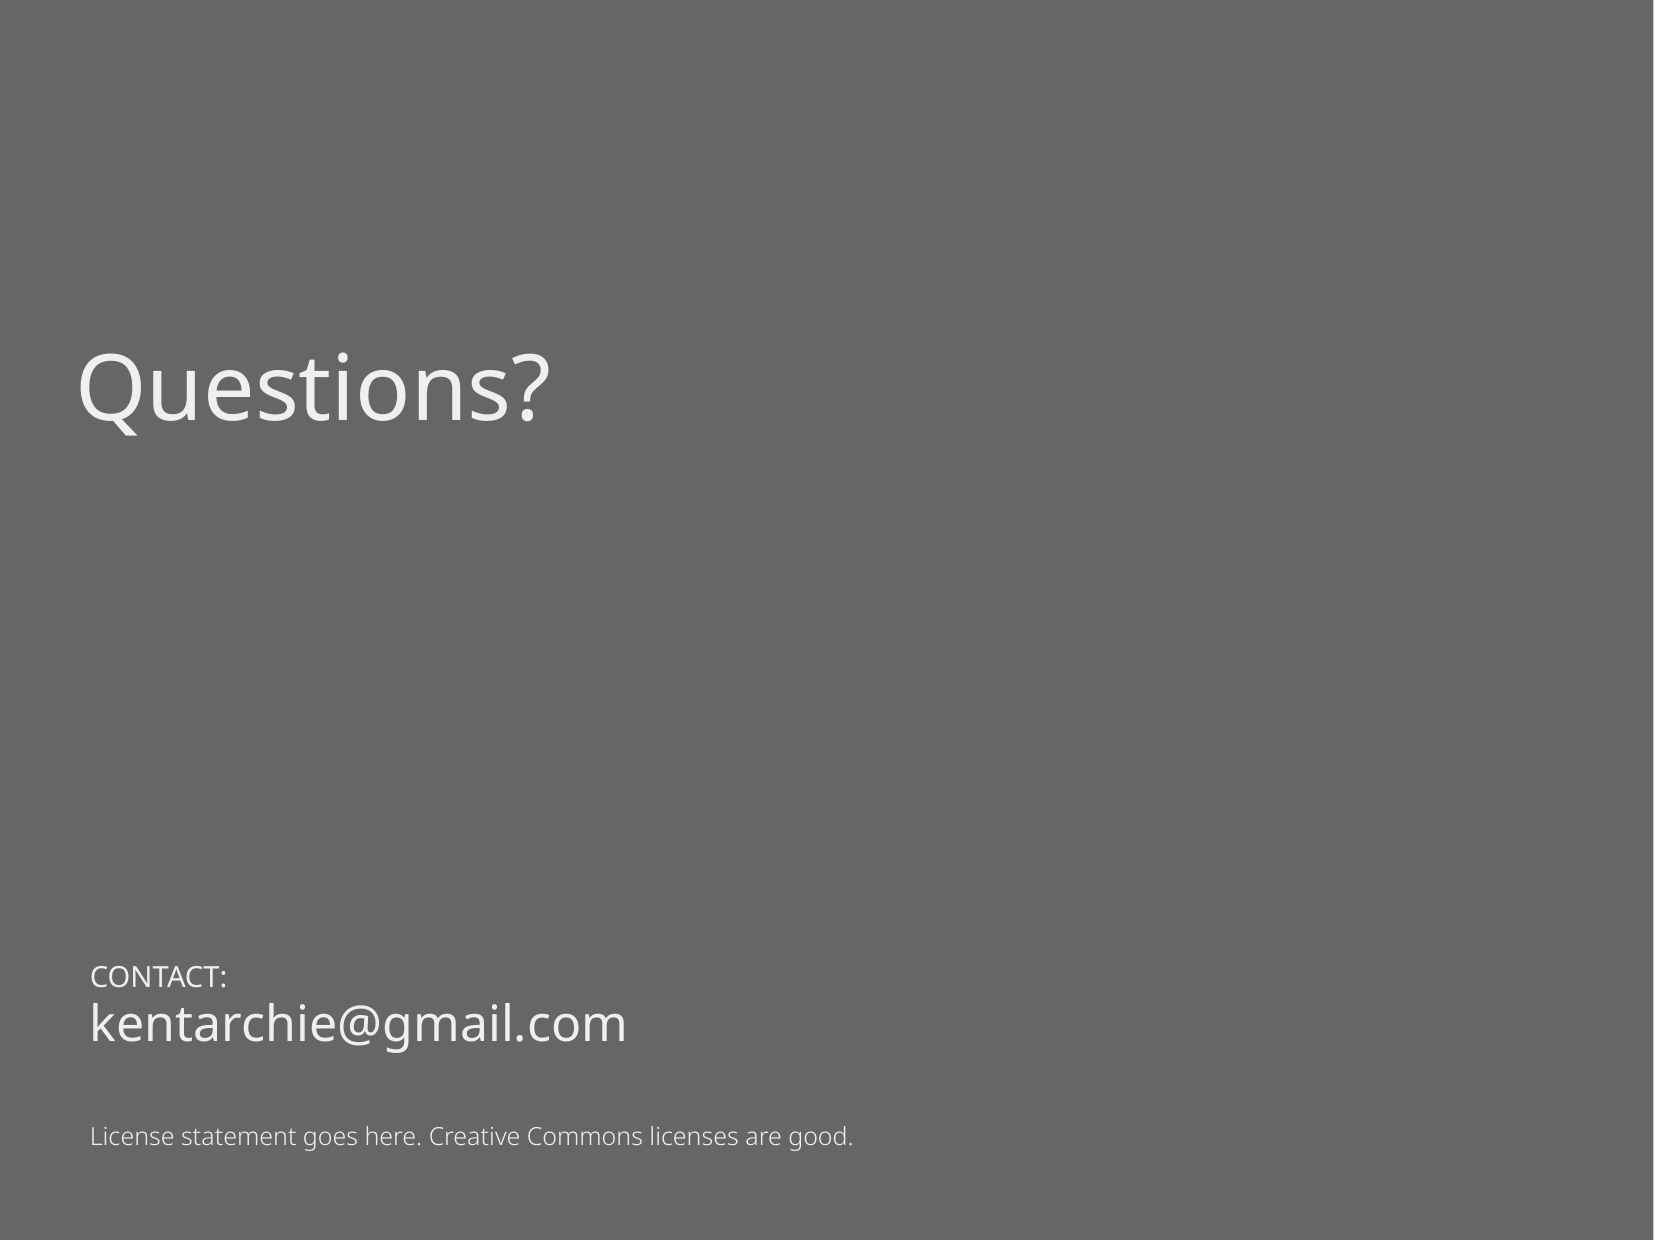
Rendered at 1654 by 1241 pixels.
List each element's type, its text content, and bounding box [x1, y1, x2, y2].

text_box License statement goes here. Creative Commons licenses are good. [75, 1111, 1613, 1185]
text_box CONTACT: [75, 949, 1611, 999]
text_box kentarchie@gmail.com [75, 999, 1611, 1054]
title Questions? [75, 288, 1576, 481]
